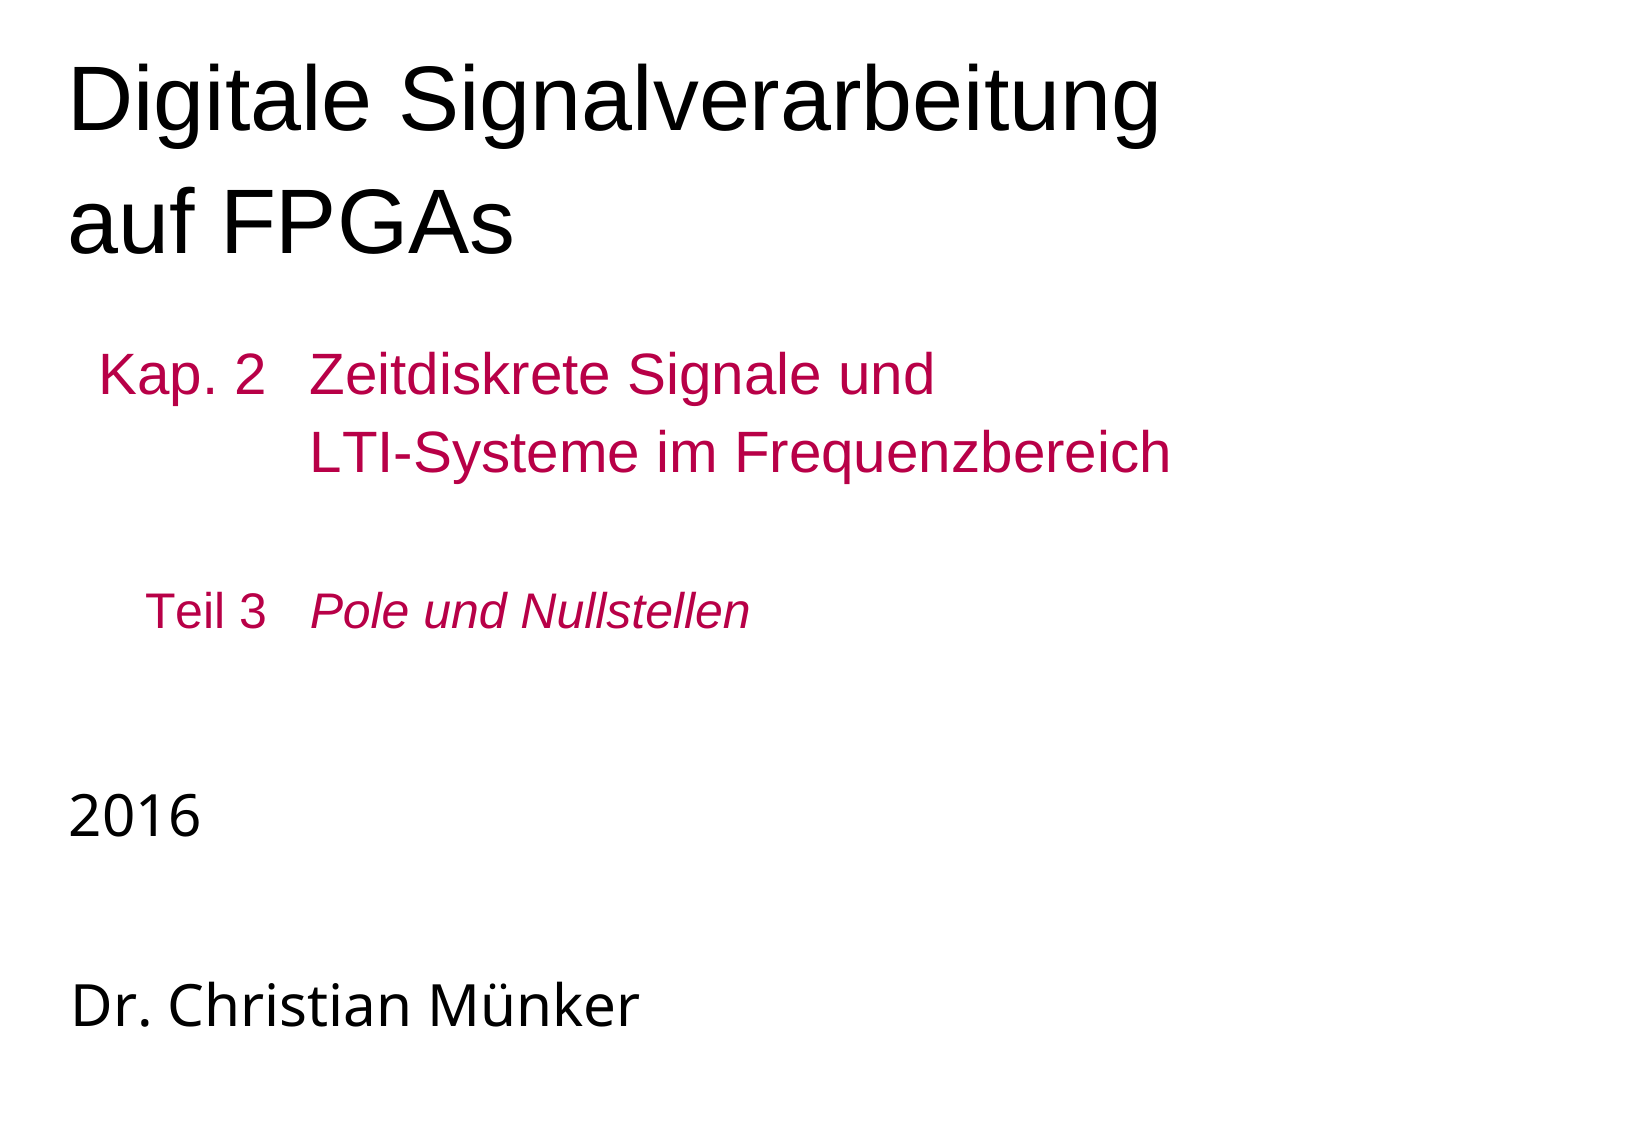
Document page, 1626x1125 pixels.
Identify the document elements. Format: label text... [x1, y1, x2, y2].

subtitle 2016 Dr. Christian Münker [68, 781, 1532, 1021]
title Digitale Signalverarbeitung auf FPGAs Kap. 2 Zeitdiskrete Signale und LTI-Systeme im Frequenzbereich Teil 3 Pole und Nullstellen [67, 37, 1365, 695]
